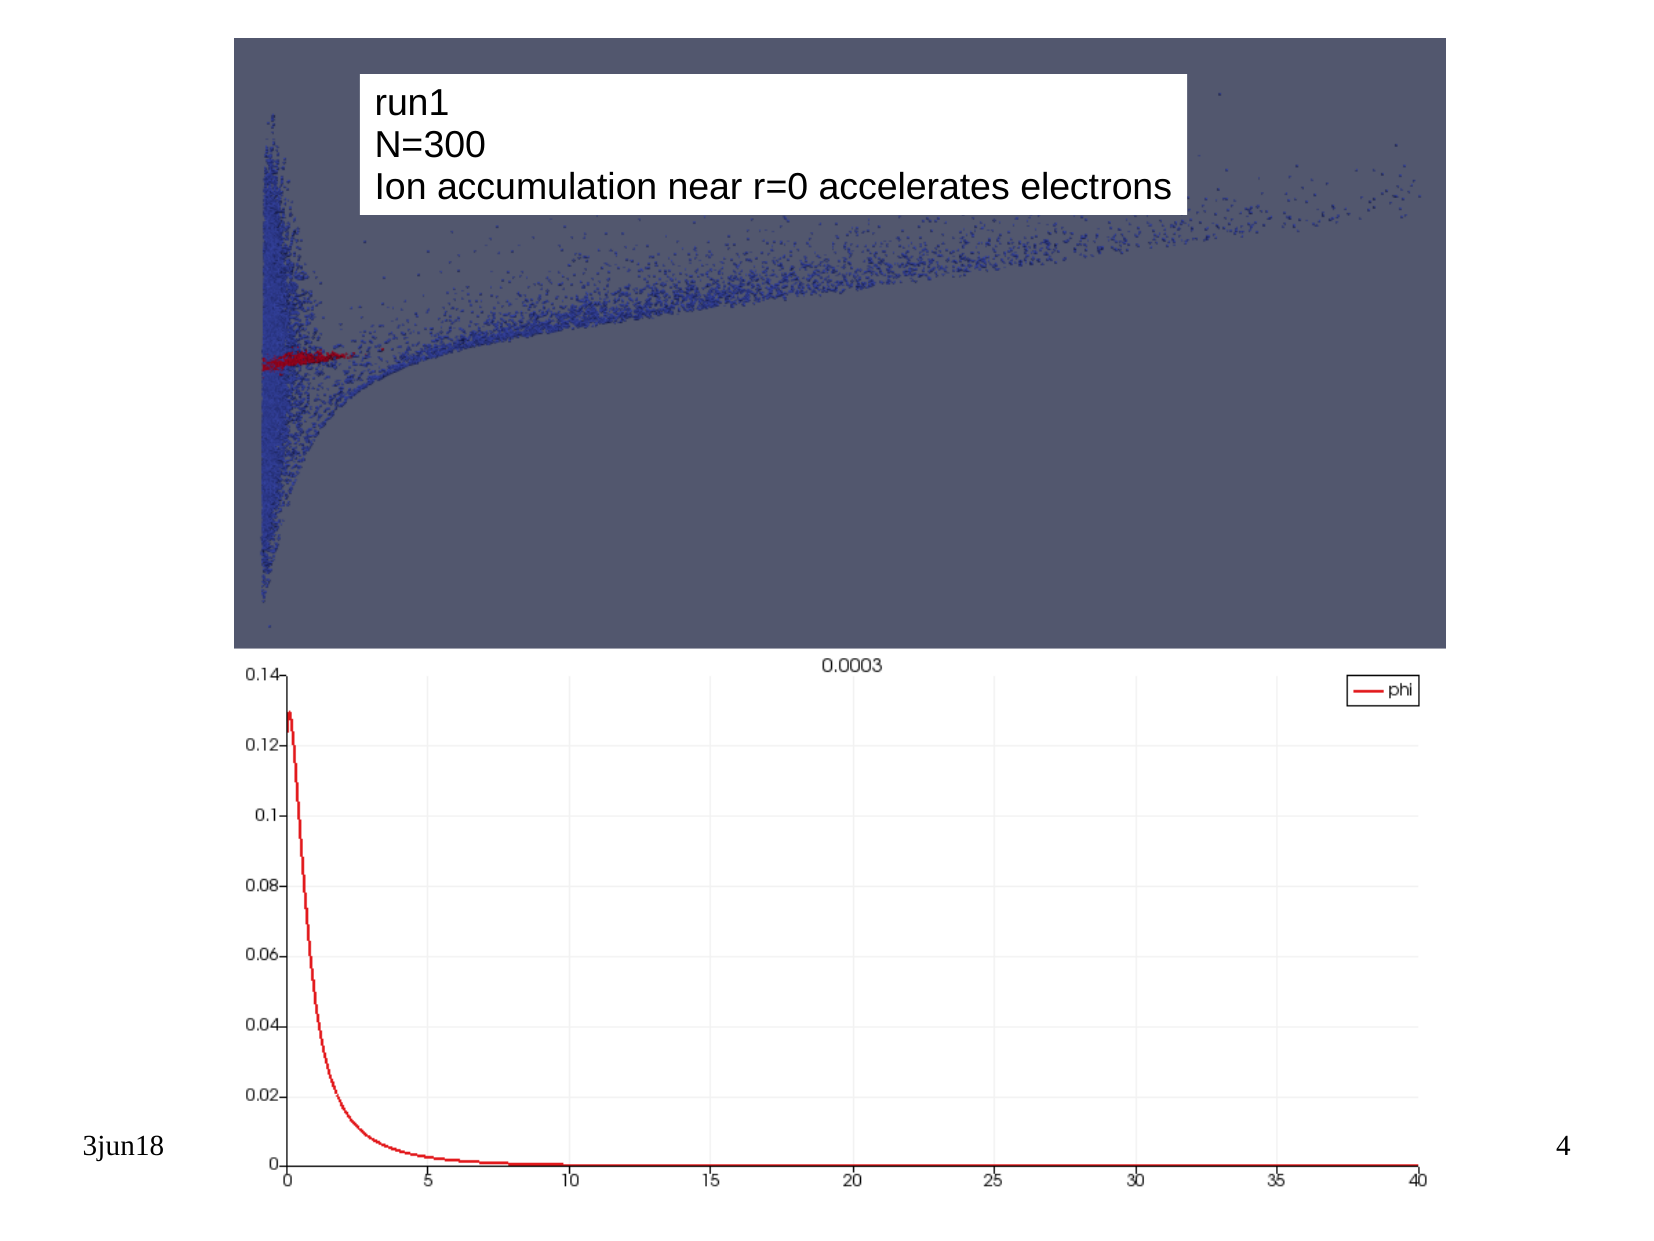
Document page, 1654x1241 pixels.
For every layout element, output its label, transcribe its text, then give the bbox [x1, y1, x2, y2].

picture [234, 38, 1446, 1203]
text_box run1 N=300 Ion accumulation near r=0 accelerates electrons [359, 74, 1188, 215]
